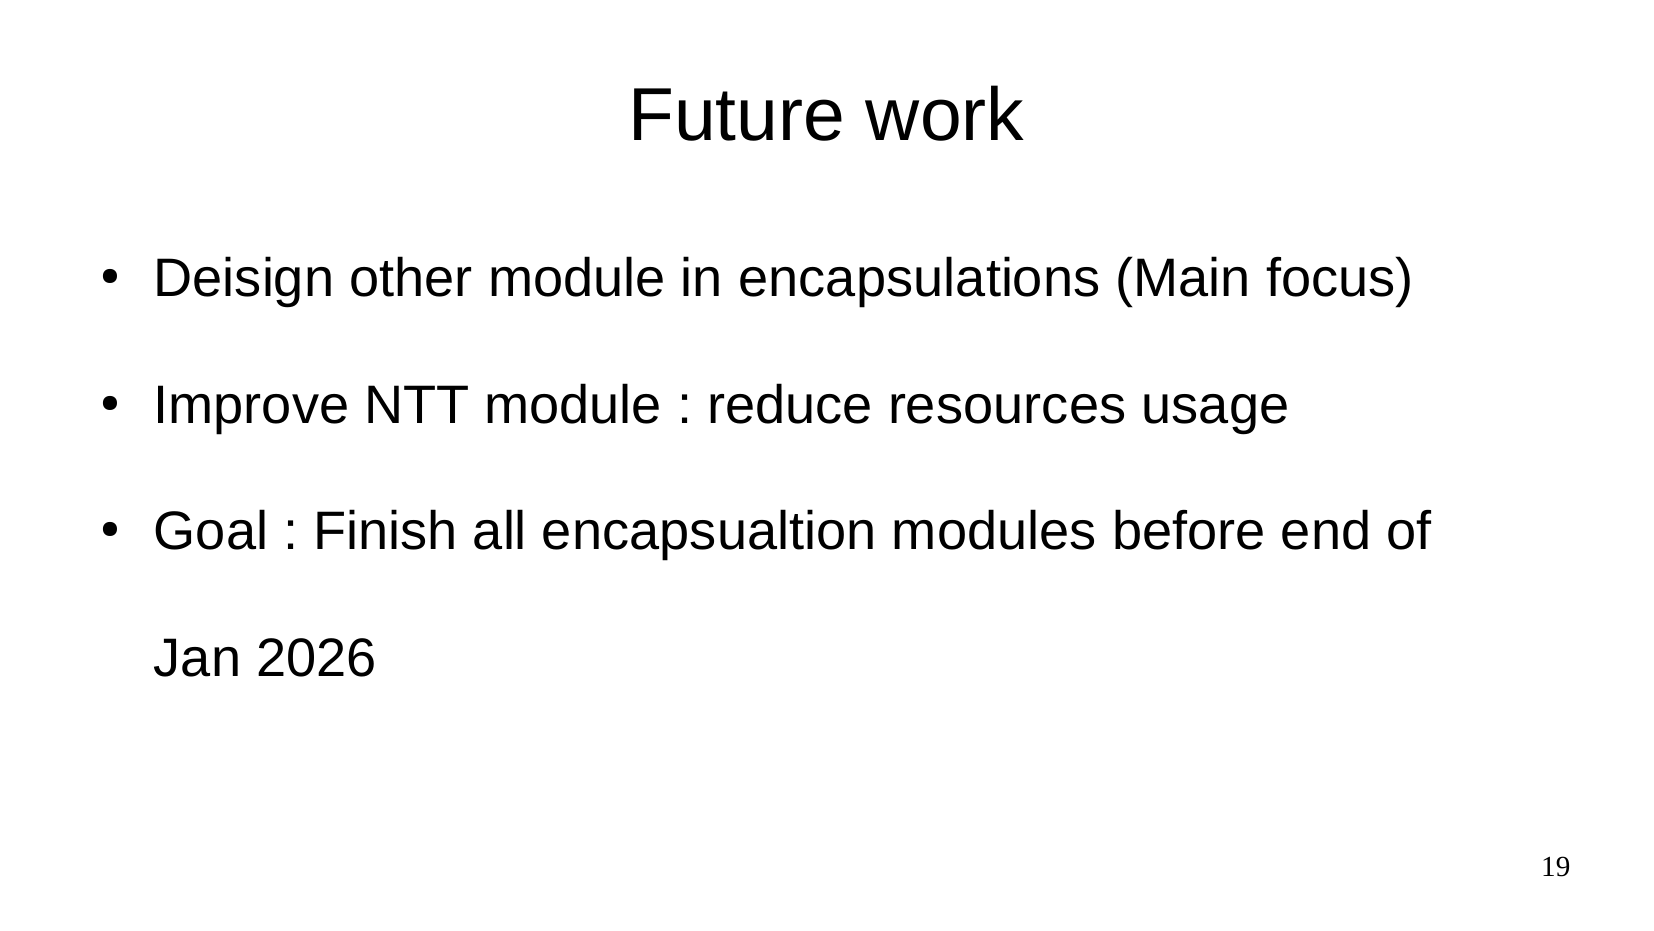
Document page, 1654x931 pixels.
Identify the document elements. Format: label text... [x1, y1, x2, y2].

list Deisign other module in encapsulations (Main focus) Improve NTT module : reduce resources usage Goal : Finish all encapsualtion modules before end of Jan 2026 [82, 217, 1571, 757]
title Future work [82, 69, 1571, 160]
